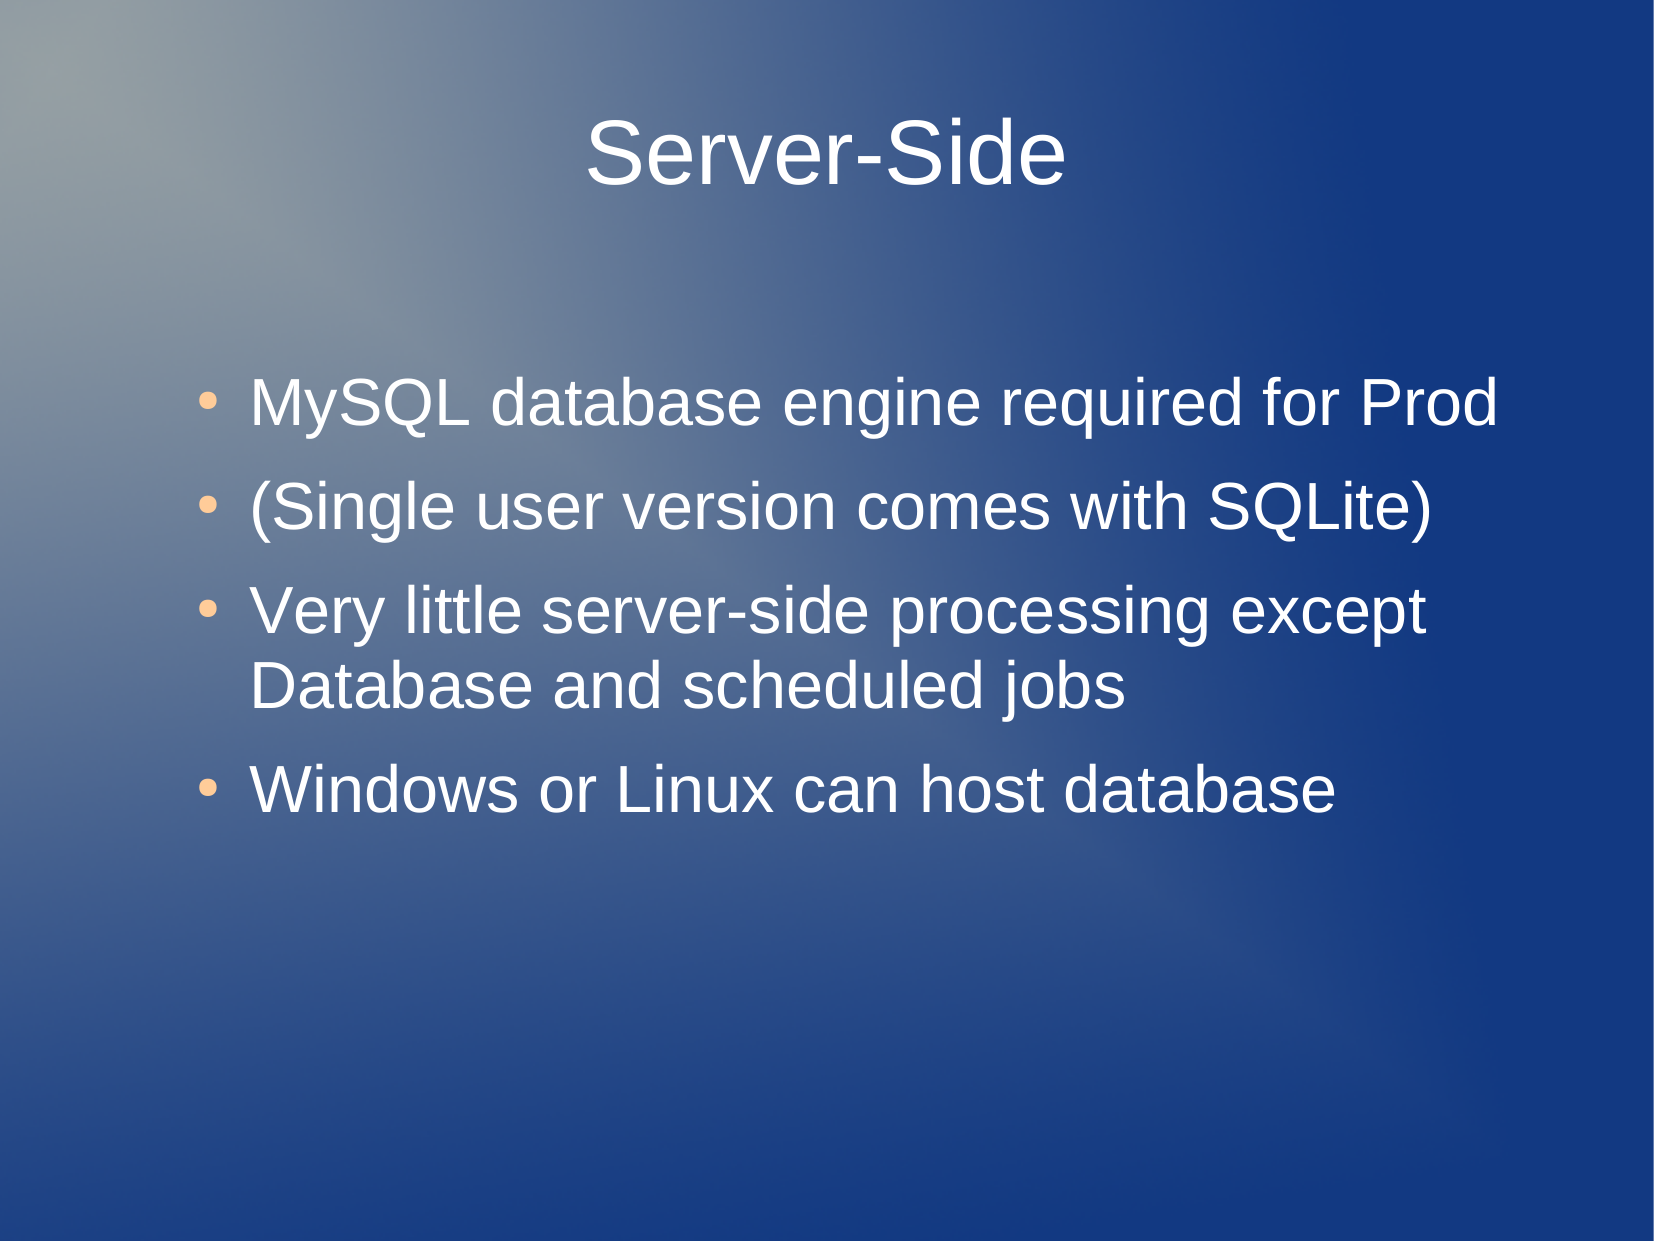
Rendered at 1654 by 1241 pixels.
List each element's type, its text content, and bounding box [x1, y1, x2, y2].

list MySQL database engine required for Prod (Single user version comes with SQLite) Very little server-side processing except Database and scheduled jobs Windows or Linux can host database [178, 364, 1570, 1147]
picture [0, 0, 1654, 1241]
title Server-Side [82, 49, 1571, 257]
